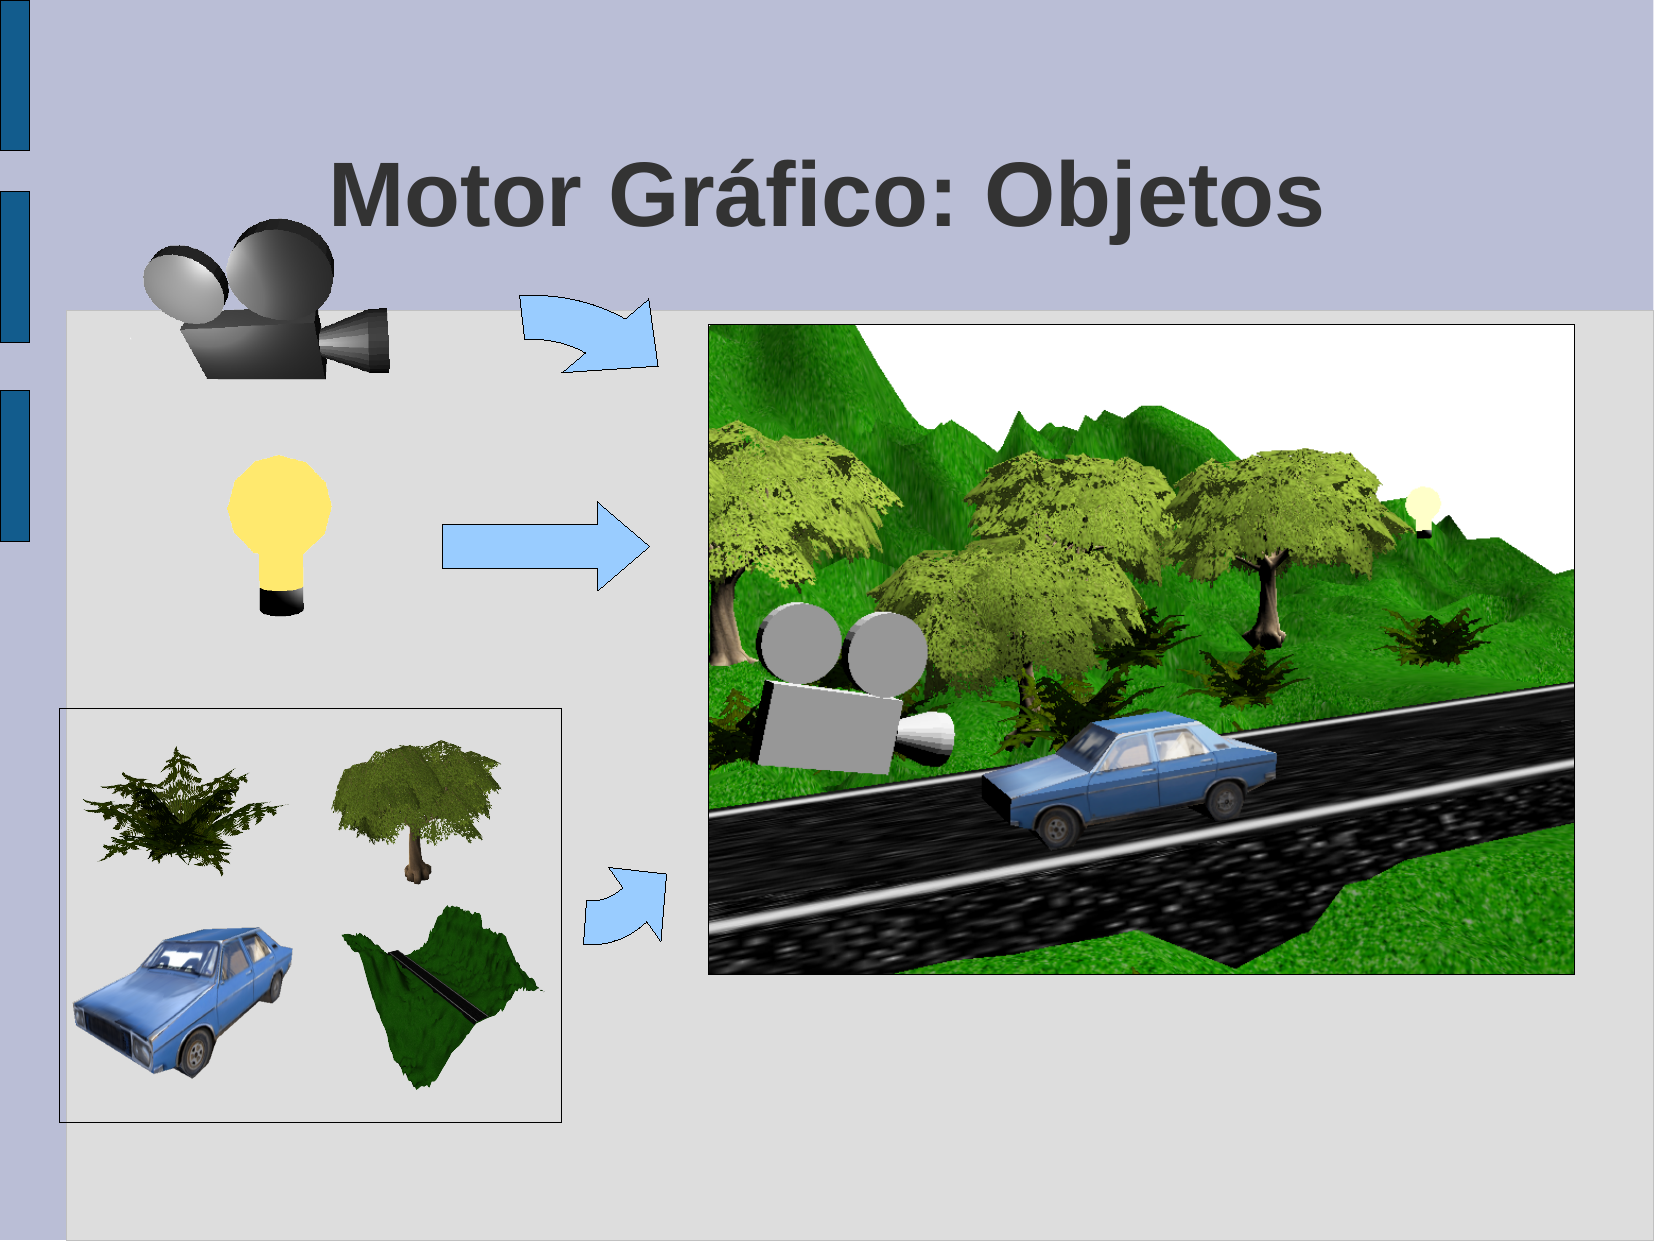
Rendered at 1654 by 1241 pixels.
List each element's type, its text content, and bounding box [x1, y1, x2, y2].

title Motor Gráfico: Objetos [121, 91, 1534, 299]
text_box [519, 295, 659, 373]
text_box [708, 324, 1575, 975]
picture [70, 915, 296, 1088]
picture [130, 200, 414, 414]
text_box [59, 708, 562, 1123]
text_box [583, 867, 667, 945]
text_box [442, 501, 650, 591]
picture [324, 738, 513, 886]
picture [206, 442, 345, 635]
picture [324, 890, 550, 1093]
picture [71, 729, 296, 886]
